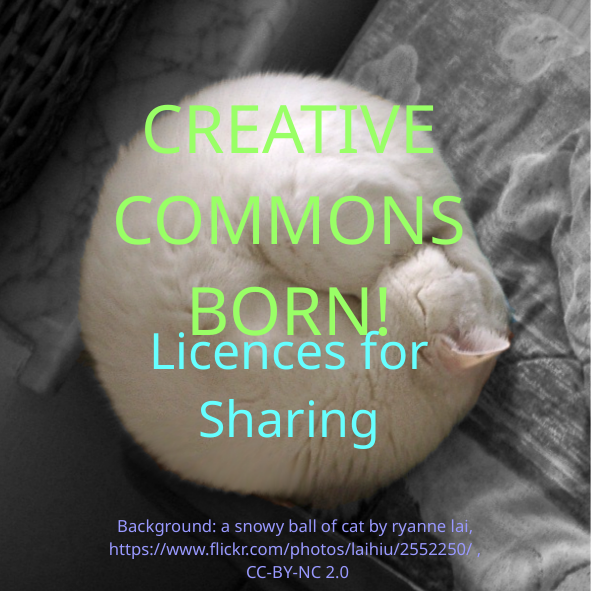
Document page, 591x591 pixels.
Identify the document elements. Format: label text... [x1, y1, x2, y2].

text_box Background: a snowy ball of cat by ryanne lai, https://www.flickr.com/photos/laihiu/2552250/ , CC-BY-NC 2.0 [11, 513, 579, 585]
subtitle Licences for Sharing [82, 299, 497, 468]
title CREATIVE COMMONS BORN! [59, 117, 520, 320]
picture [0, 0, 591, 591]
